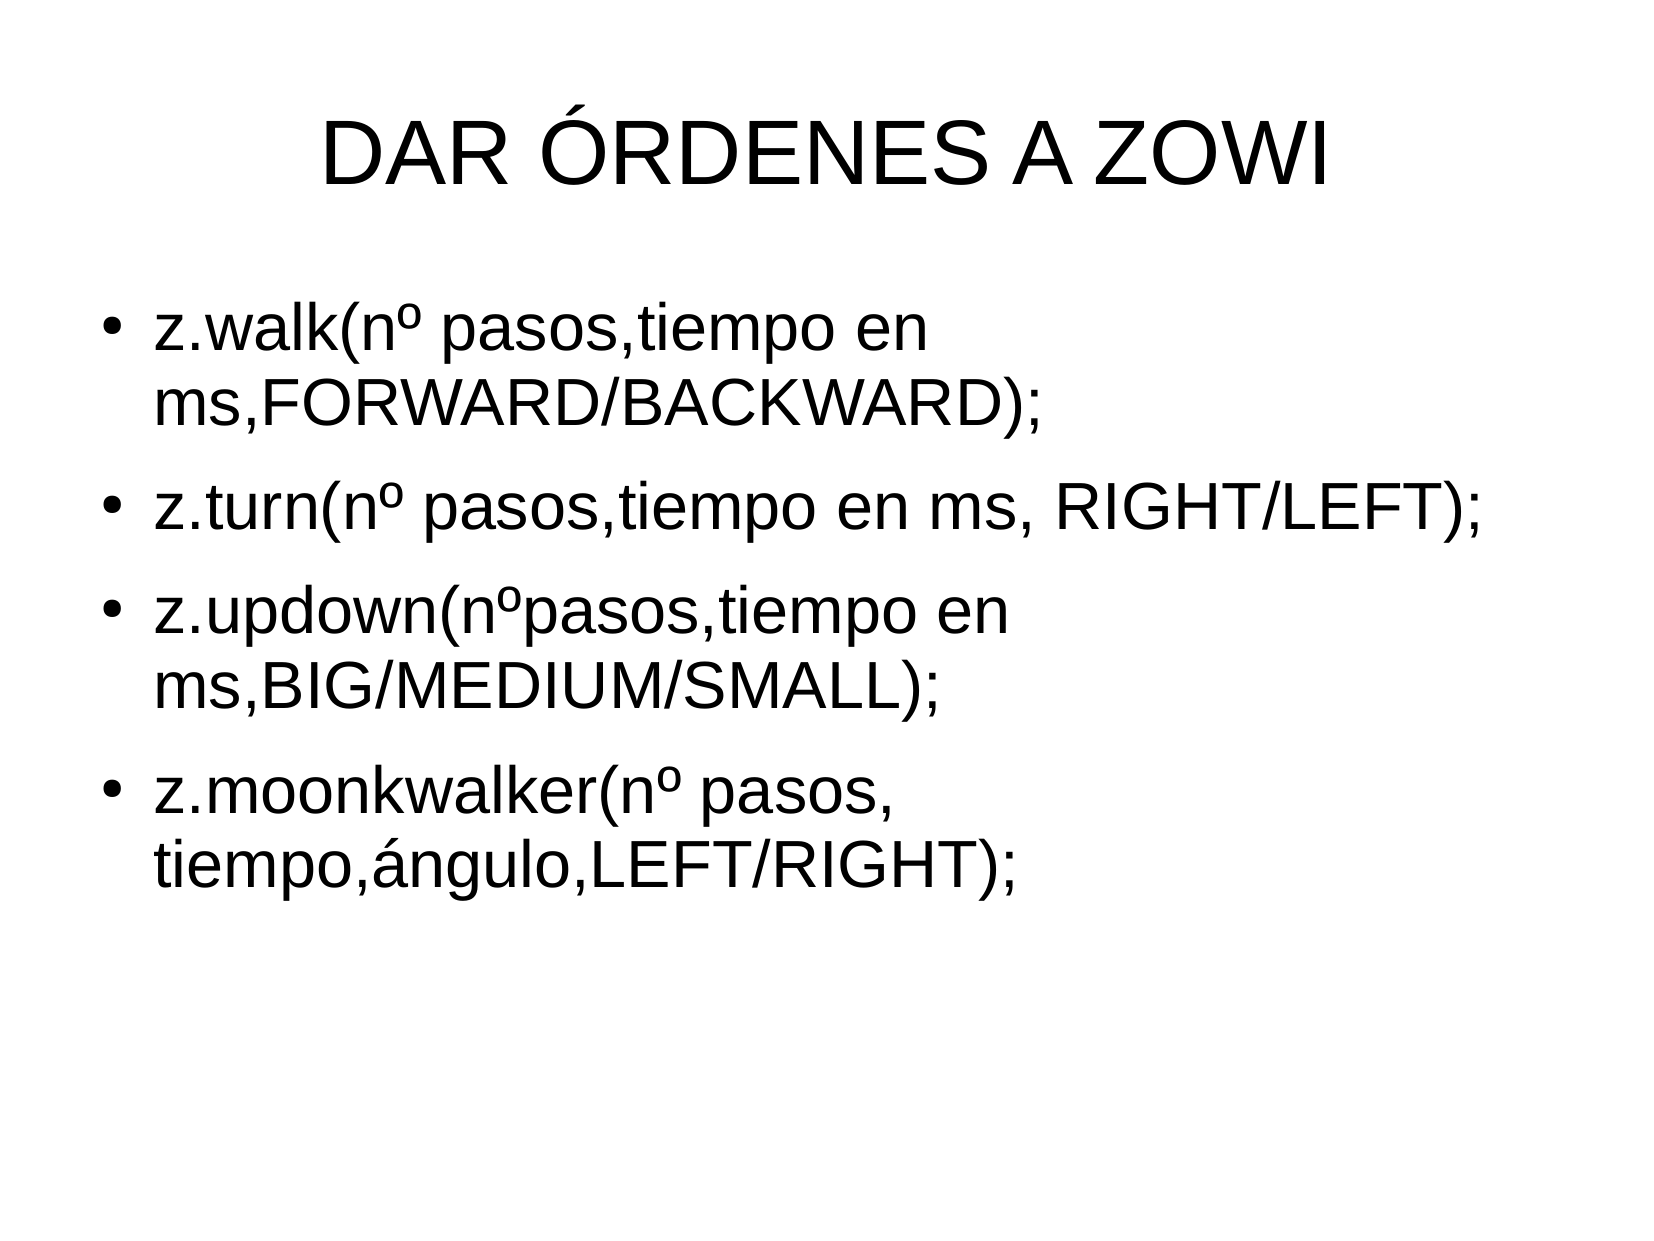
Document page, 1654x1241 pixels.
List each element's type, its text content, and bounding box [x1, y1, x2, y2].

title DAR ÓRDENES A ZOWI [82, 49, 1571, 257]
list z.walk(nº pasos,tiempo en ms,FORWARD/BACKWARD); z.turn(nº pasos,tiempo en ms, RIGHT/LEFT); z.updown(nºpasos,tiempo en ms,BIG/MEDIUM/SMALL); z.moonkwalker(nº pasos, tiempo,ángulo,LEFT/RIGHT); [82, 290, 1571, 1010]
